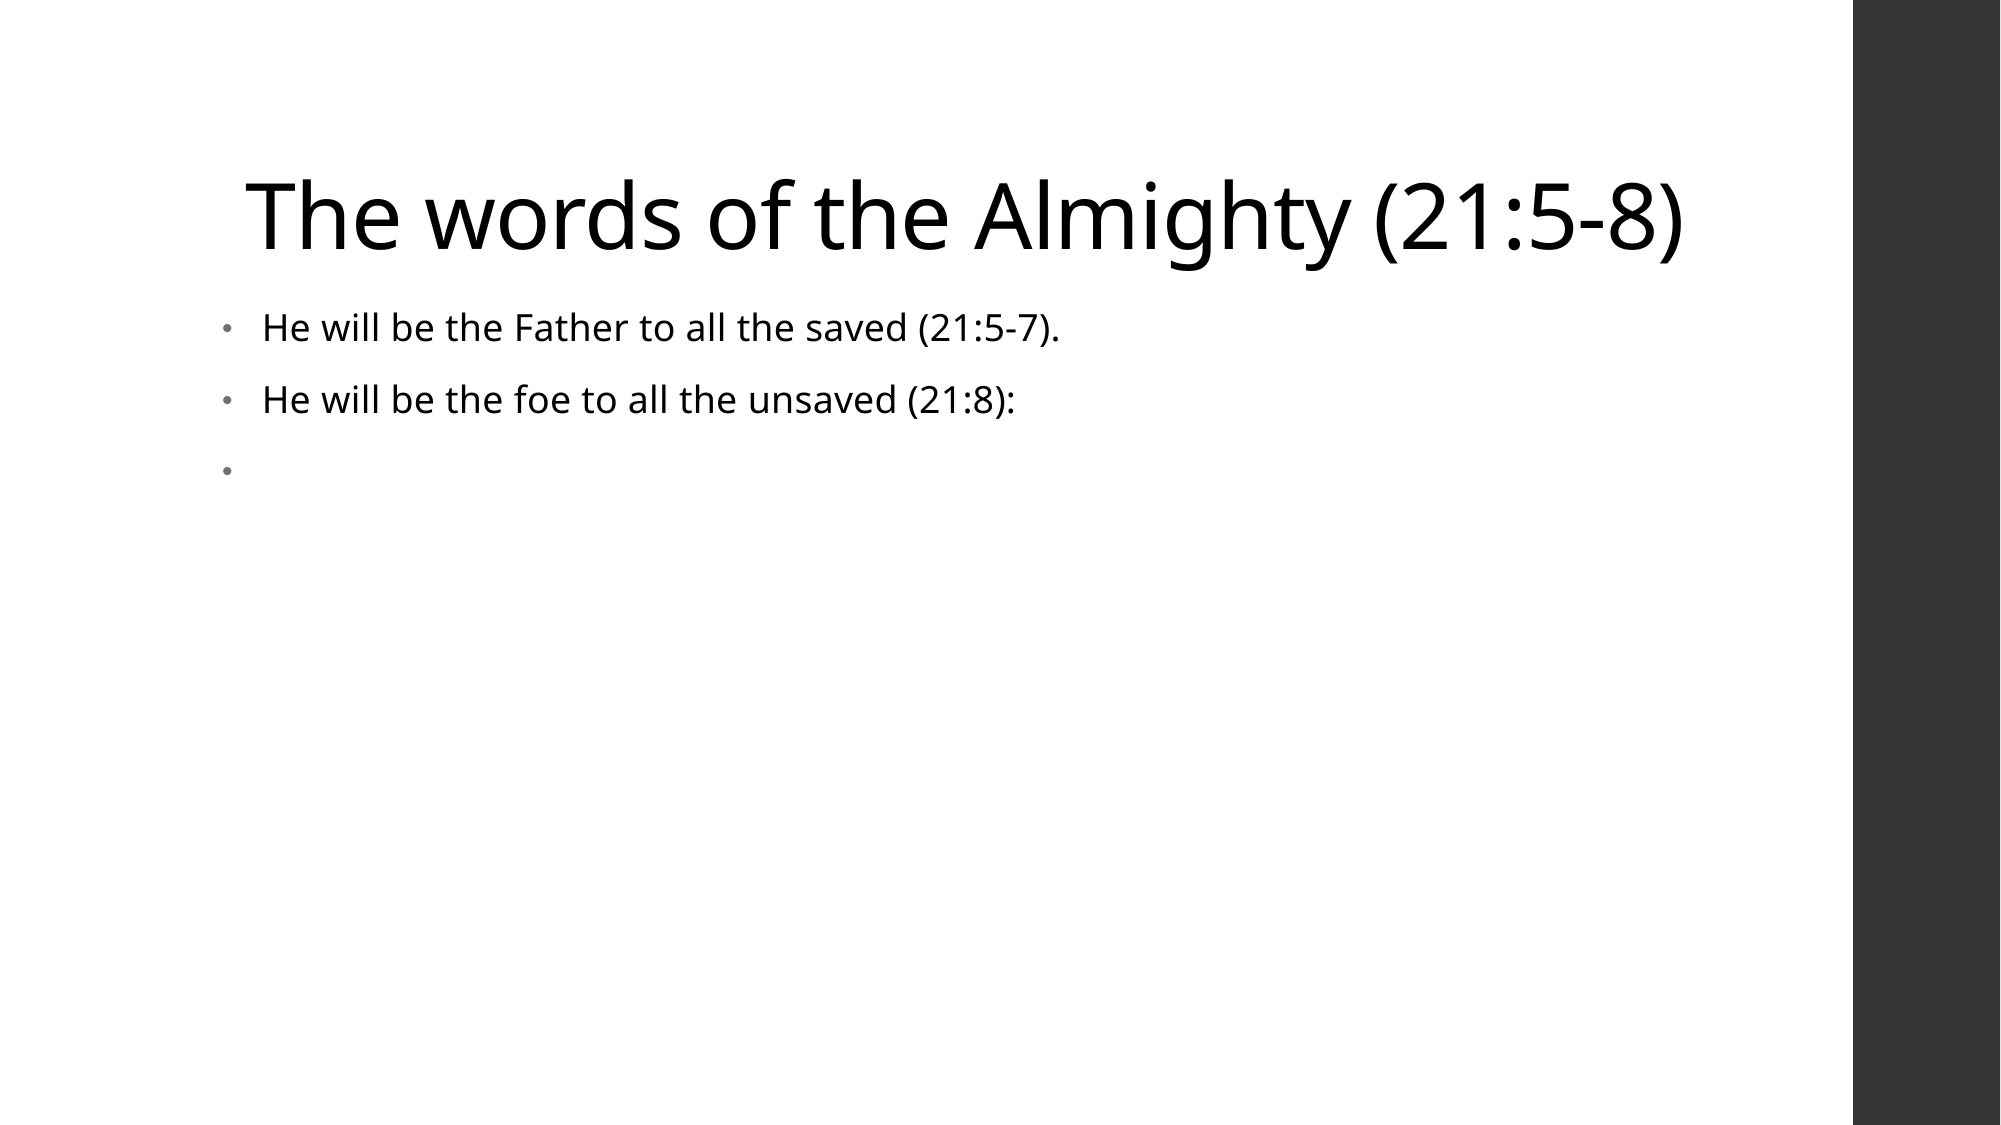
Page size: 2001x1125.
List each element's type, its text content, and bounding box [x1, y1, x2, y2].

title The words of the Almighty (21:5-8) [206, 60, 1797, 278]
list He will be the Father to all the saved (21:5-7). He will be the foe to all the unsaved (21:8): [206, 299, 1617, 1014]
